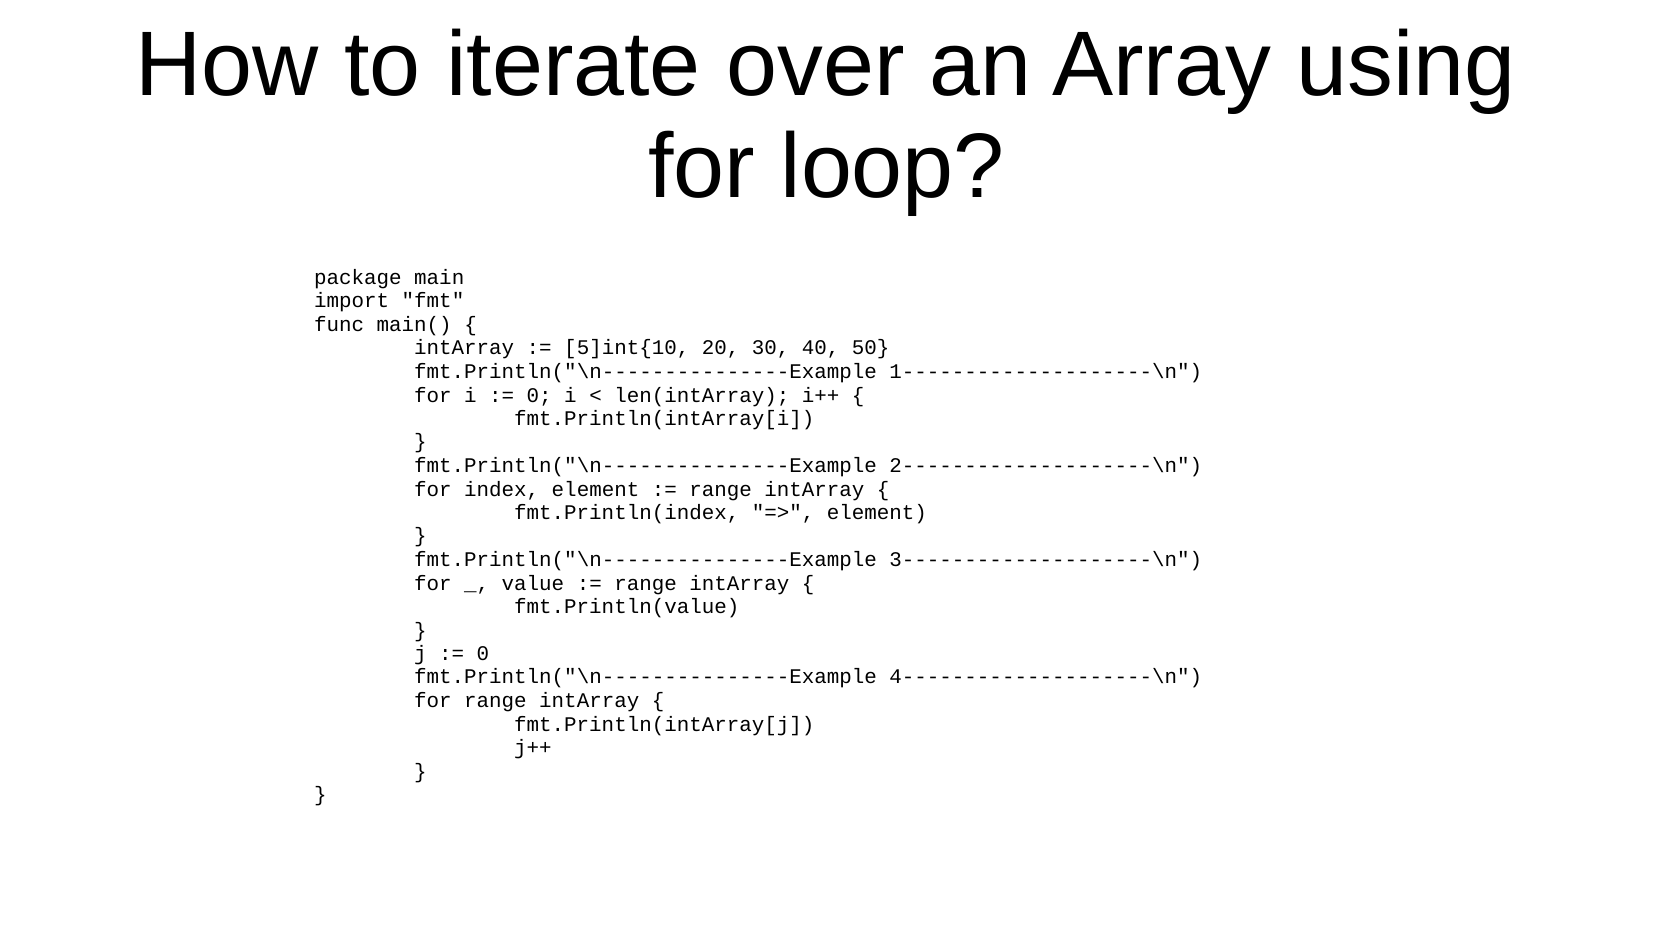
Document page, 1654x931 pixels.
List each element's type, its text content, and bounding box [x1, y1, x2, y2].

text_box package main import "fmt" func main() { intArray := [5]int{10, 20, 30, 40, 50} fmt.Println("\n---------------Example 1--------------------\n") for i := 0; i < len(intArray); i++ { fmt.Println(intArray[i]) } fmt.Println("\n---------------Example 2--------------------\n") for index, element := range intArray { fmt.Println(index, "=>", element) } fmt.Println("\n---------------Example 3--------------------\n") for _, value := range intArray { fmt.Println(value) } j := 0 fmt.Println("\n---------------Example 4--------------------\n") for range intArray { fmt.Println(intArray[j]) j++ } } [299, 259, 1217, 816]
title How to iterate over an Array using for loop? [82, 12, 1571, 218]
